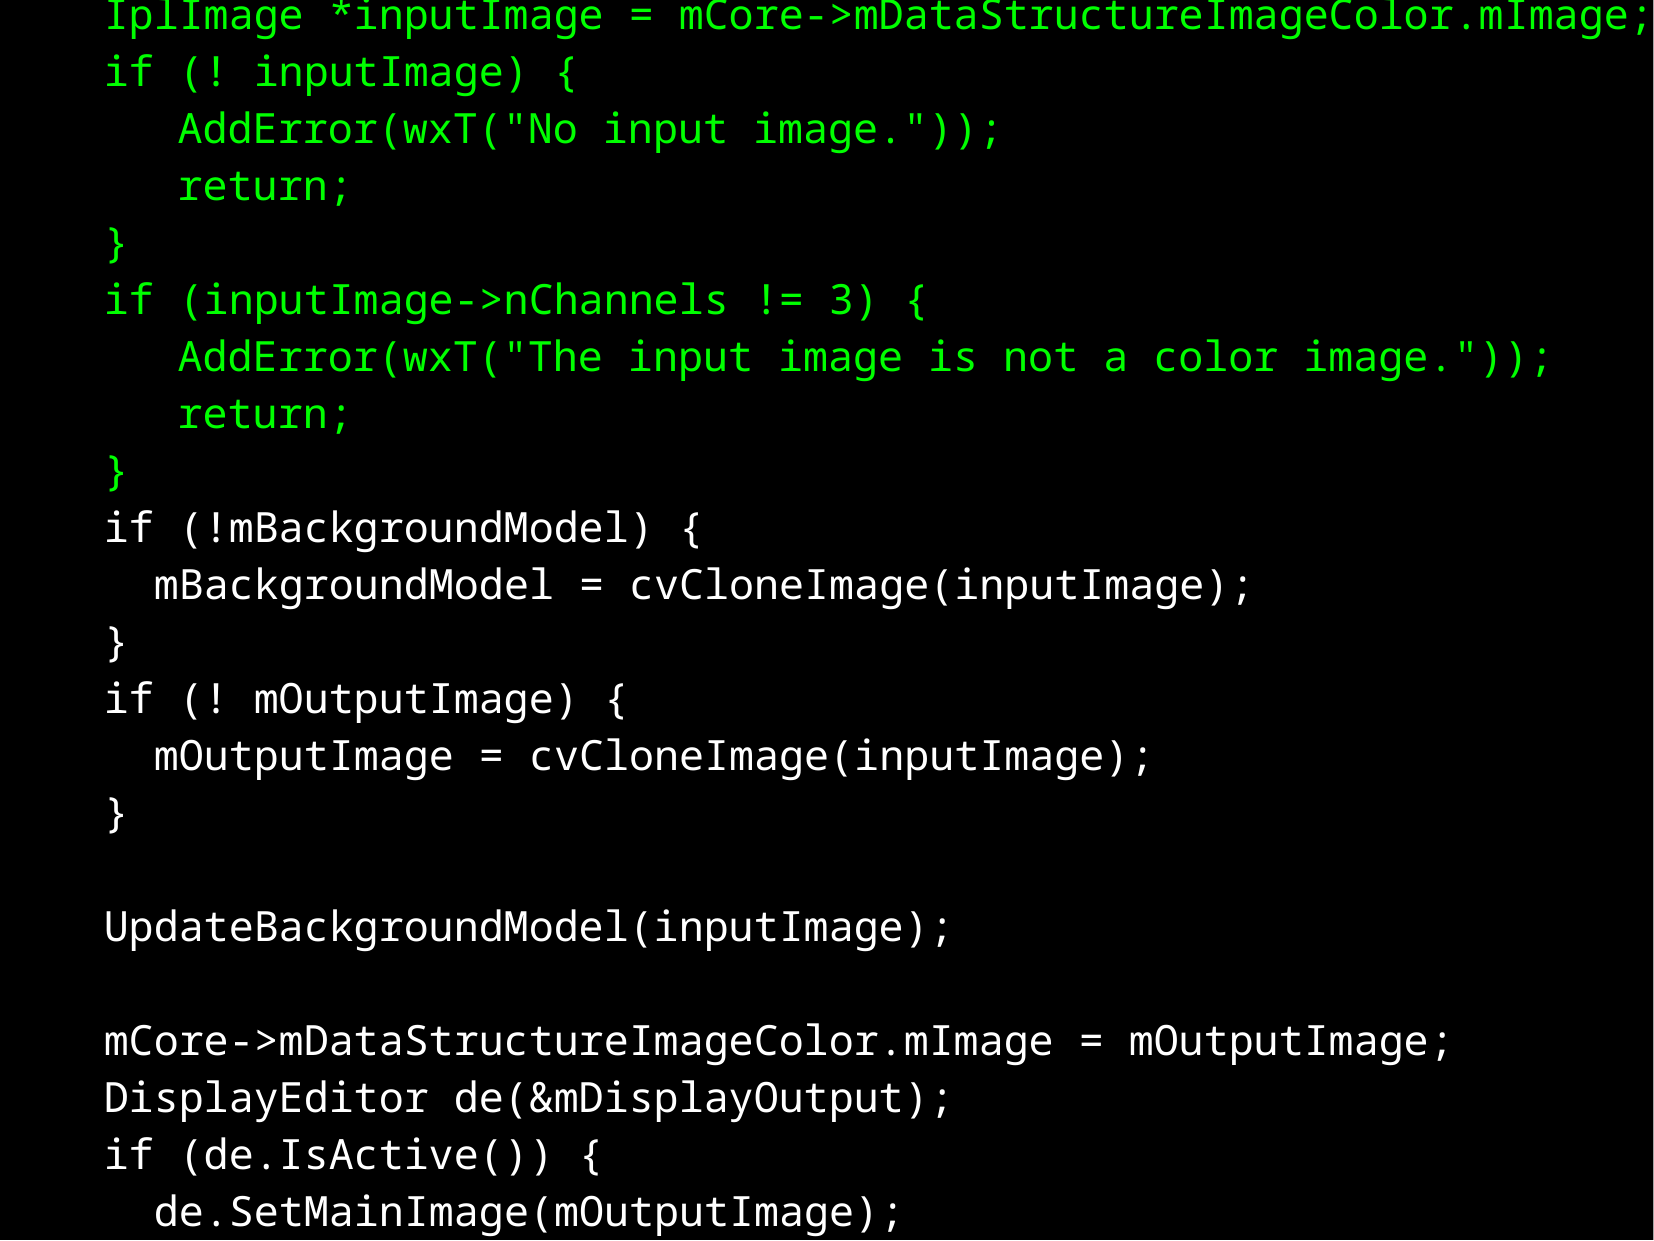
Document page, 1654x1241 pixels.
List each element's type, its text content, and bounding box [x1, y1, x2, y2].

subtitle void THISCLASS::OnStep() { IplImage *inputImage = mCore->mDataStructureImageColor.mImage; if (! inputImage) { AddError(wxT("No input image.")); return; } if (inputImage->nChannels != 3) { AddError(wxT("The input image is not a color image.")); return; } if (!mBackgroundModel) { mBackgroundModel = cvCloneImage(inputImage); } if (! mOutputImage) { mOutputImage = cvCloneImage(inputImage); } UpdateBackgroundModel(inputImage); mCore->mDataStructureImageColor.mImage = mOutputImage; DisplayEditor de(&mDisplayOutput); if (de.IsActive()) { de.SetMainImage(mOutputImage); } } [30, 37, 1654, 1241]
